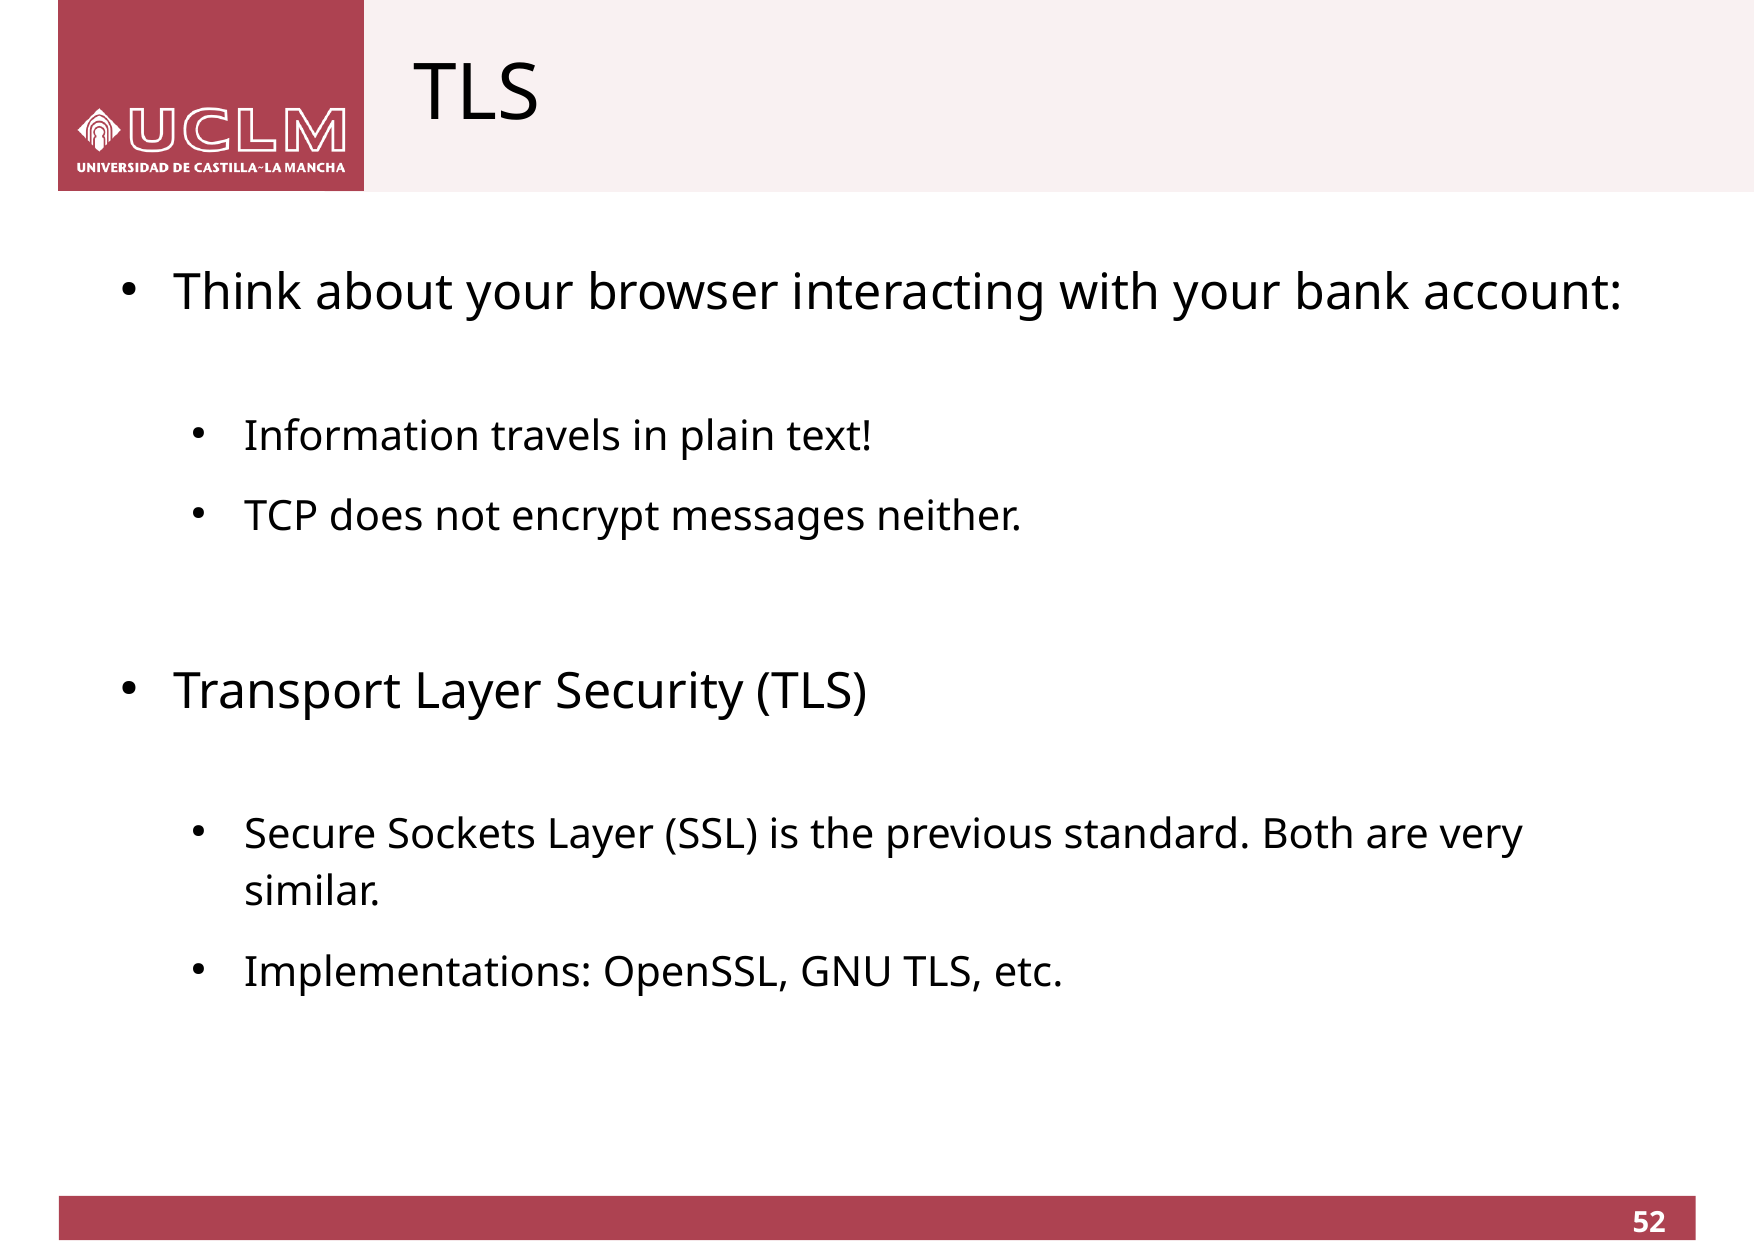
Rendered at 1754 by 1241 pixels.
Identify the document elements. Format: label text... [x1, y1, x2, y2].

title TLS [413, 0, 1667, 198]
list Think about your browser interacting with your bank account: Information travels in plain text! TCP does not encrypt messages neither. Transport Layer Security (TLS) Secure Sockets Layer (SSL) is the previous standard. Both are very similar. Implementations: OpenSSL, GNU TLS, etc. [87, 248, 1675, 1068]
picture [58, 0, 364, 191]
